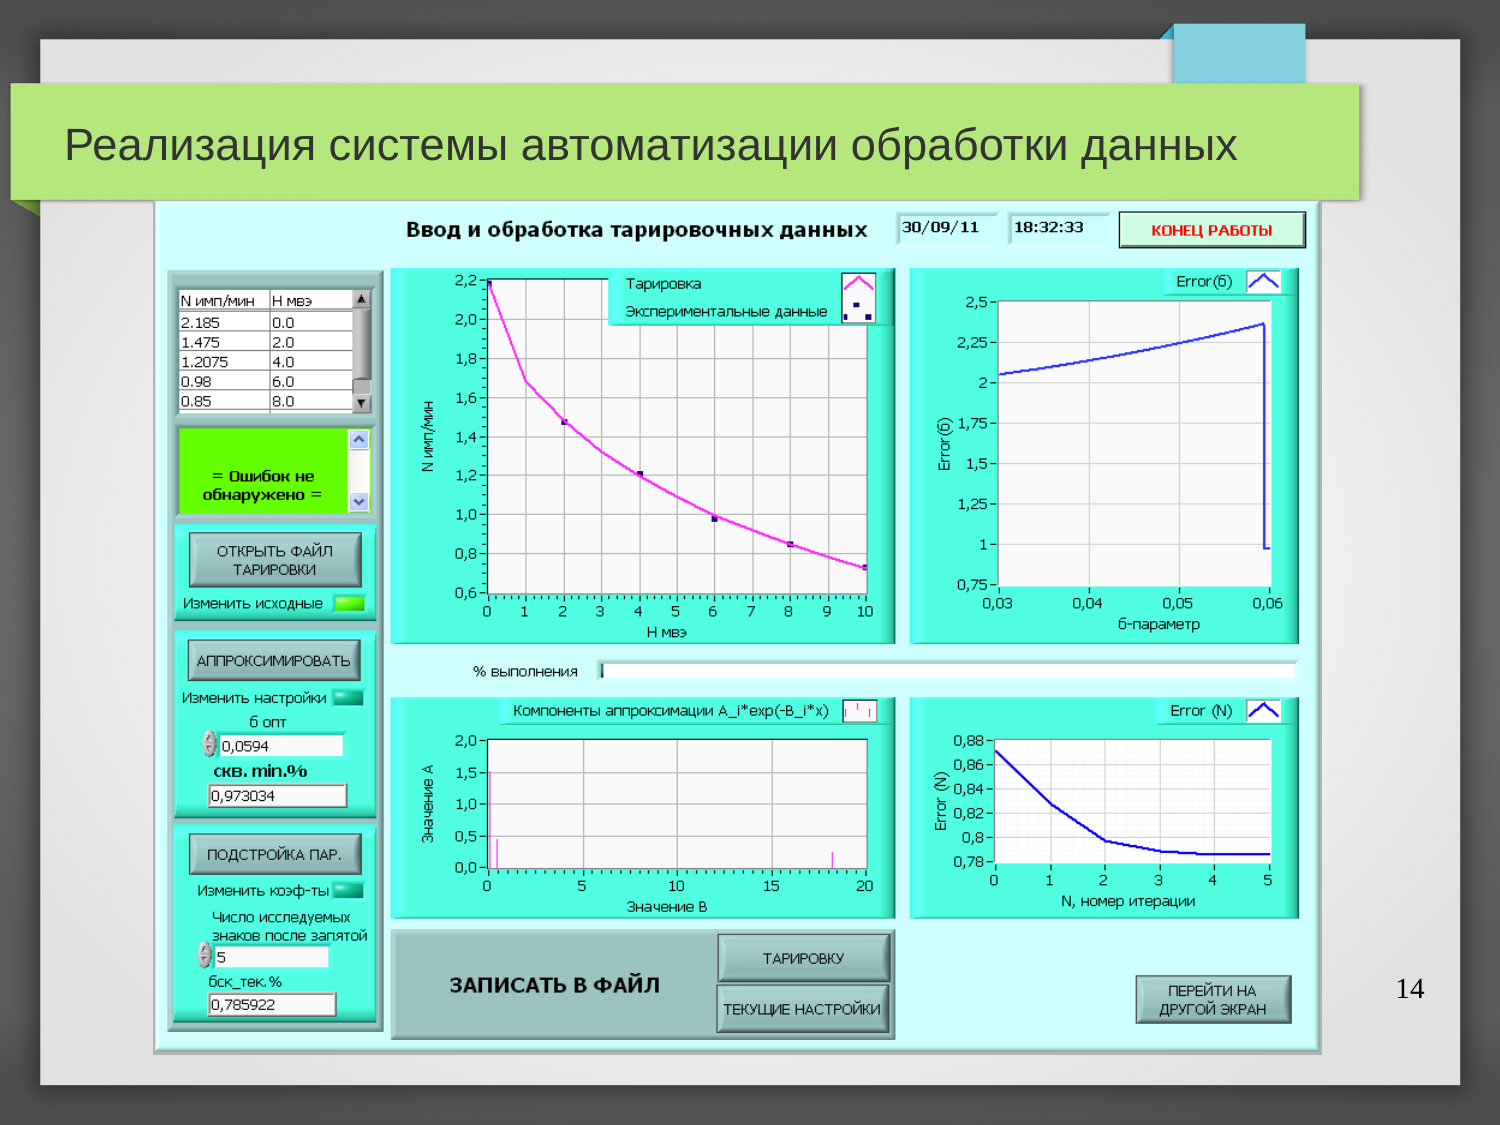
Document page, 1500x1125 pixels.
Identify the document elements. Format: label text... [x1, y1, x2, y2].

title Реализация системы автоматизации обработки данных [64, 103, 1300, 186]
picture [0, 0, 1500, 1125]
